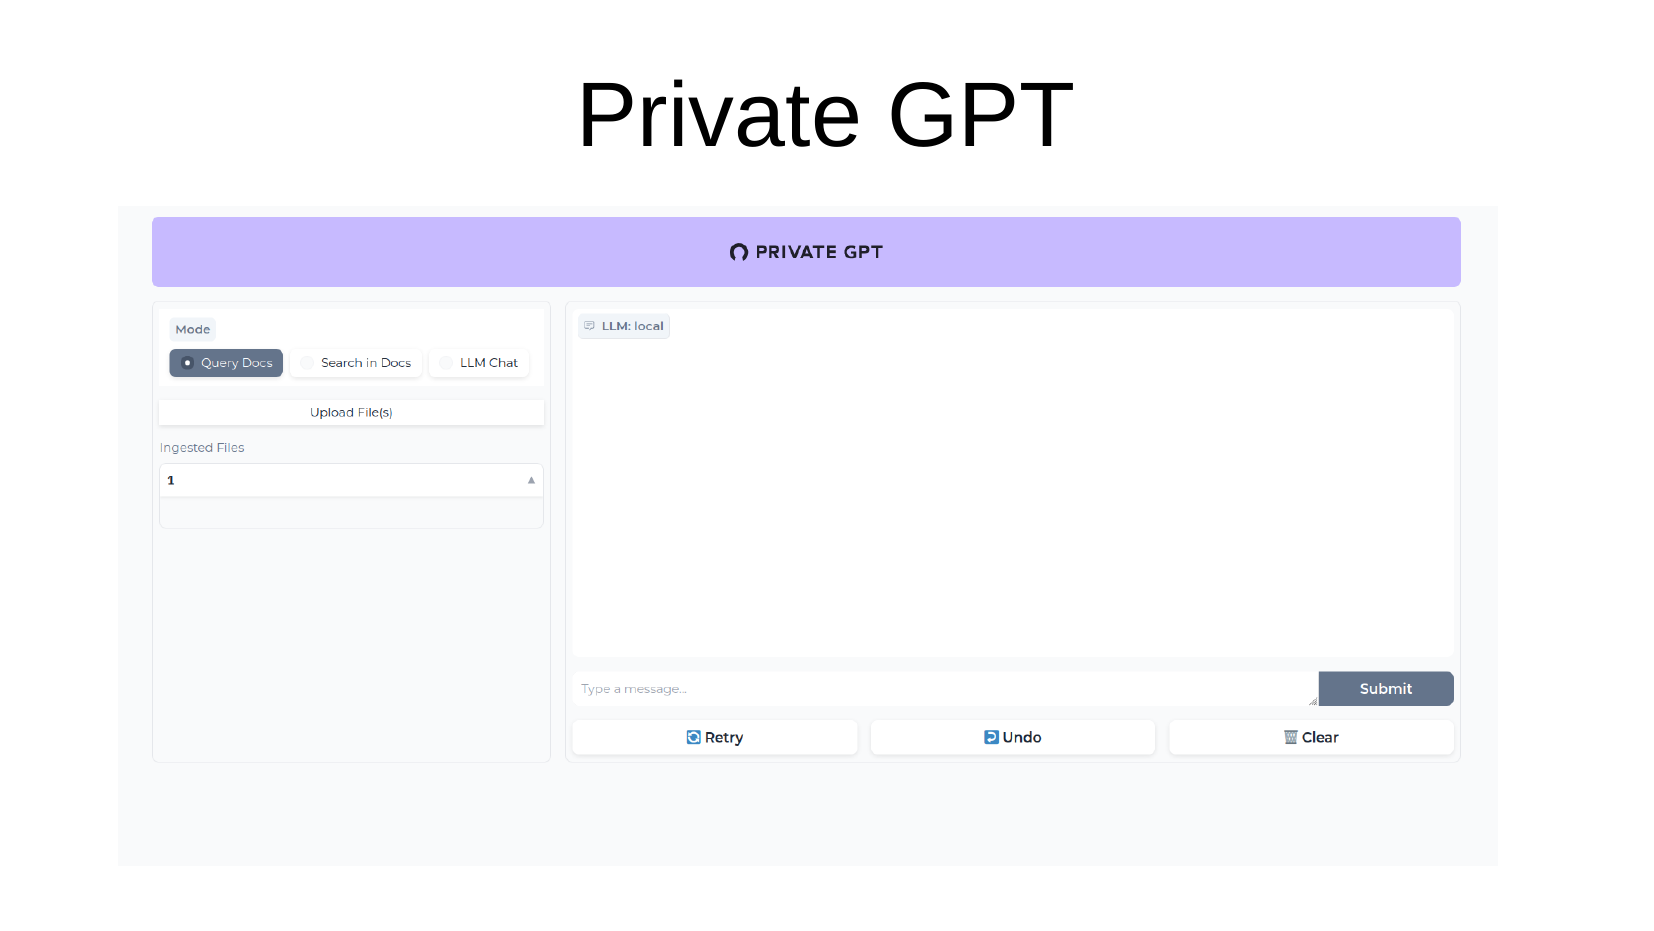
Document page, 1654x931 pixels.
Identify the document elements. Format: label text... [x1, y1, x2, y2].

title Private GPT [82, 37, 1571, 193]
picture [118, 206, 1498, 866]
